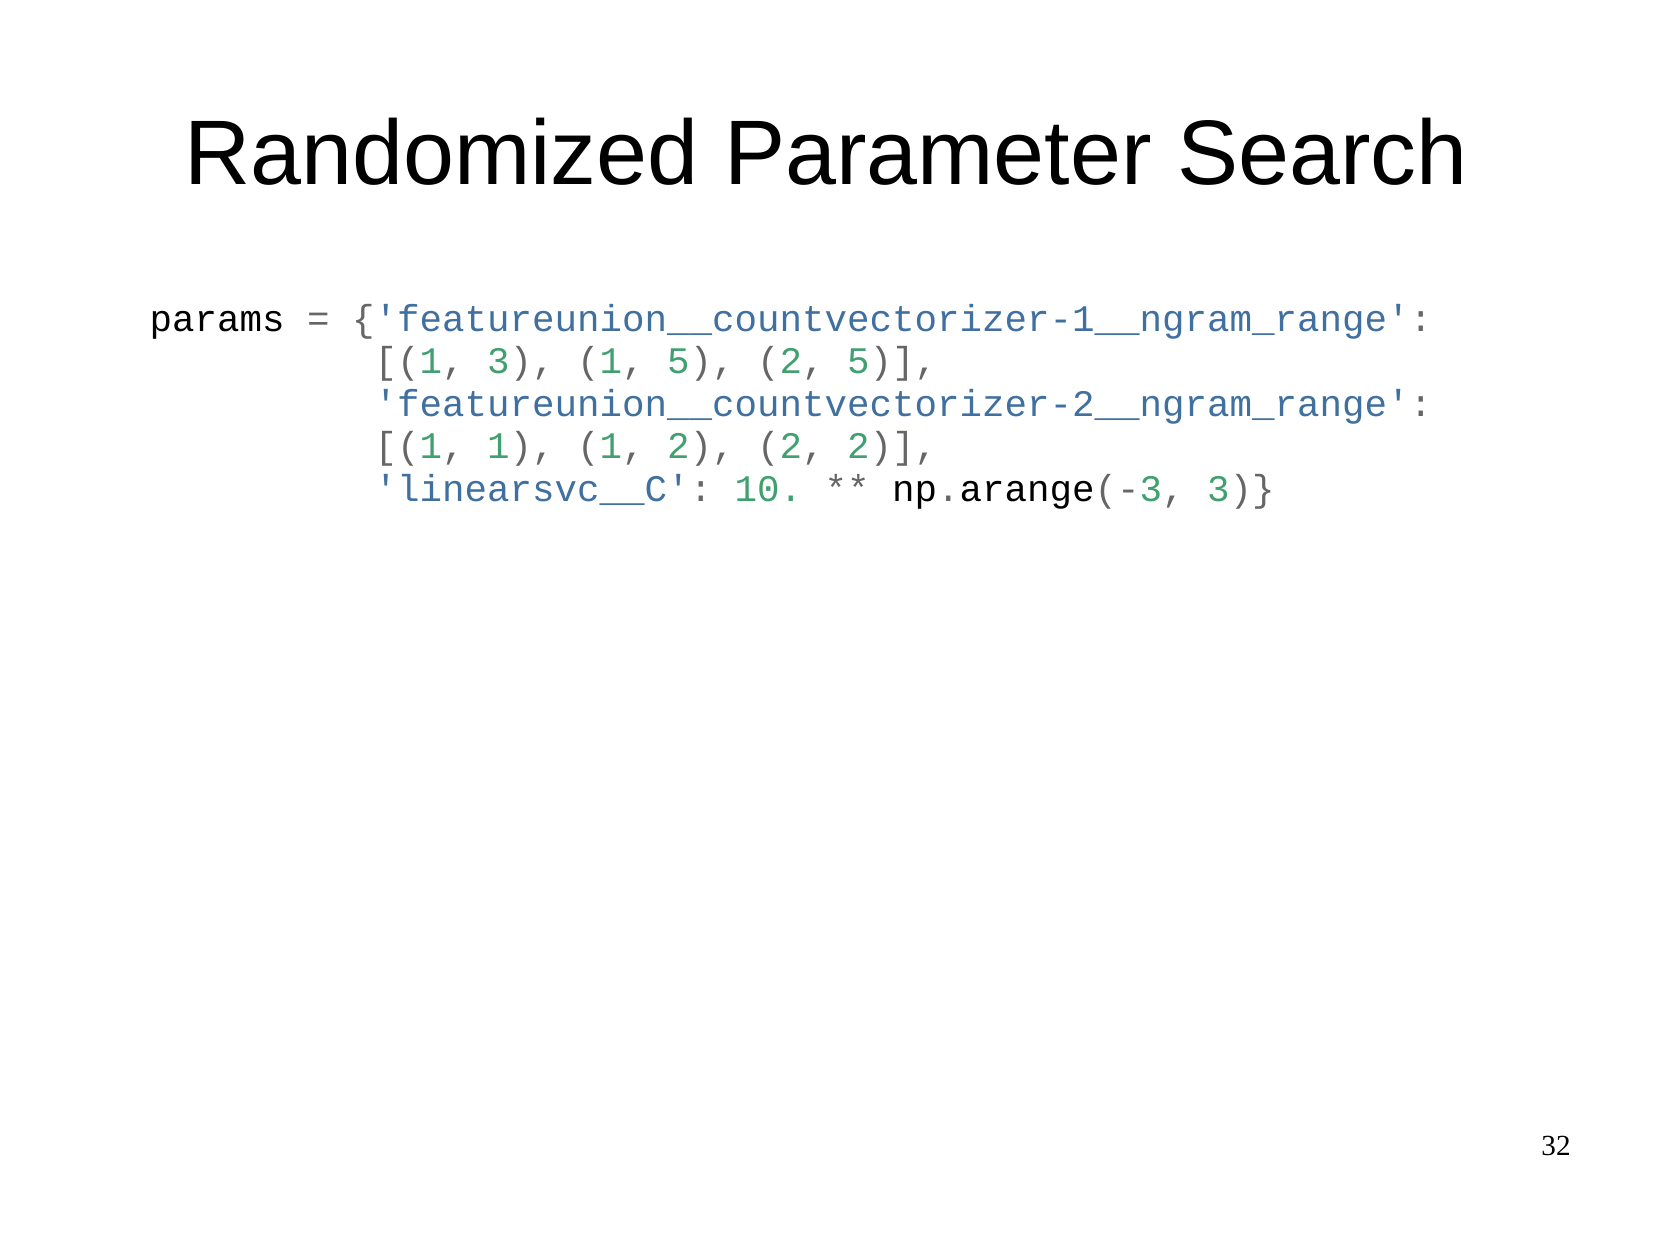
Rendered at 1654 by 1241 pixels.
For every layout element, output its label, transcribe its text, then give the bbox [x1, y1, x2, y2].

text_box params = {'featureunion__countvectorizer-1__ngram_range': [(1, 3), (1, 5), (2, 5)], 'featureunion__countvectorizer-2__ngram_range': [(1, 1), (1, 2), (2, 2)], 'linearsvc__C': 10. ** np.arange(-3, 3)} [149, 300, 1501, 514]
title Randomized Parameter Search [82, 49, 1571, 257]
